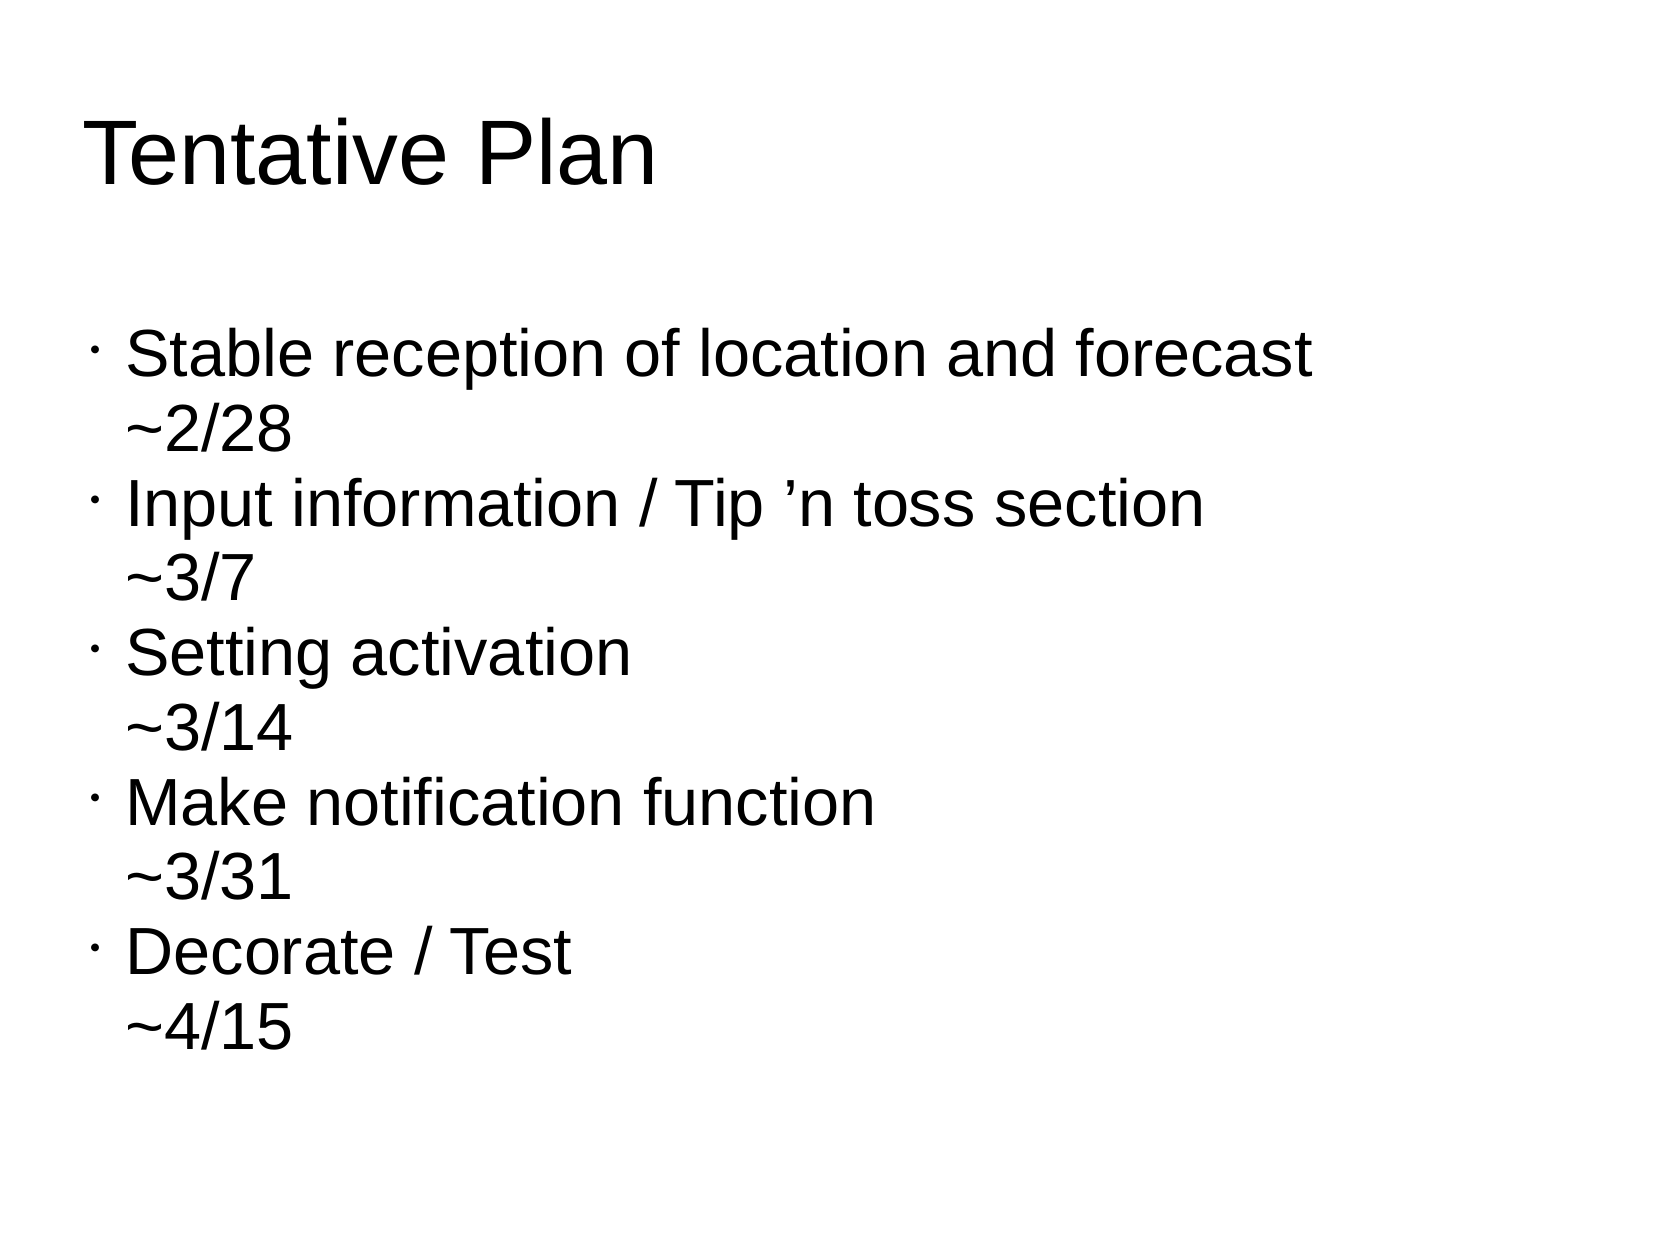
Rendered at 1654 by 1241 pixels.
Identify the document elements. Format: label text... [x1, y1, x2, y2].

text_box Stable reception of location and forecast ~2/28 Input information / Tip ’n toss section ~3/7 Setting activation ~3/14 Make notification function ~3/31 Decorate / Test ~4/15 [90, 315, 1501, 1064]
title Tentative Plan [82, 49, 1571, 257]
